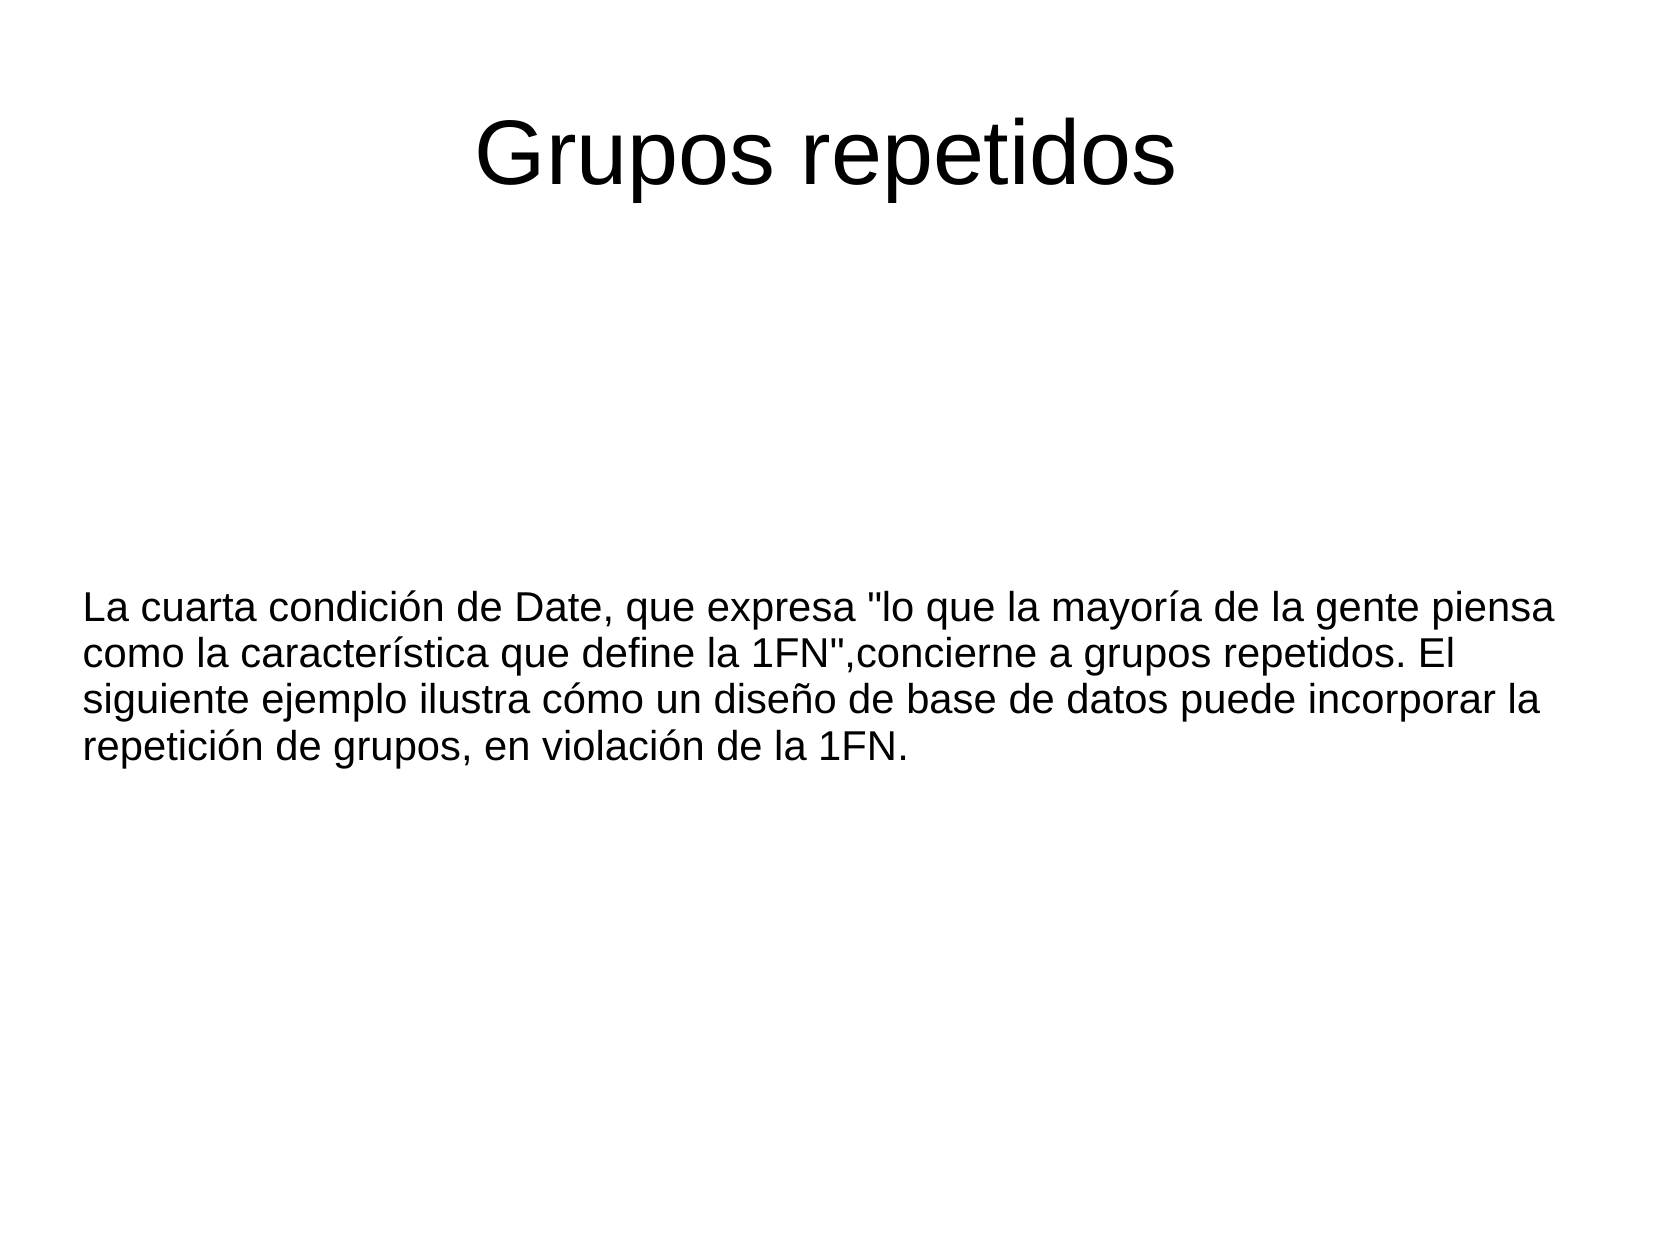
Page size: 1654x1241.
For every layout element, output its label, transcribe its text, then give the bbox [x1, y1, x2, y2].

subtitle La cuarta condición de Date, que expresa "lo que la mayoría de la gente piensa como la característica que define la 1FN",concierne a grupos repetidos. El siguiente ejemplo ilustra cómo un diseño de base de datos puede incorporar la repetición de grupos, en violación de la 1FN. [82, 290, 1571, 1109]
title Grupos repetidos [82, 49, 1571, 257]
